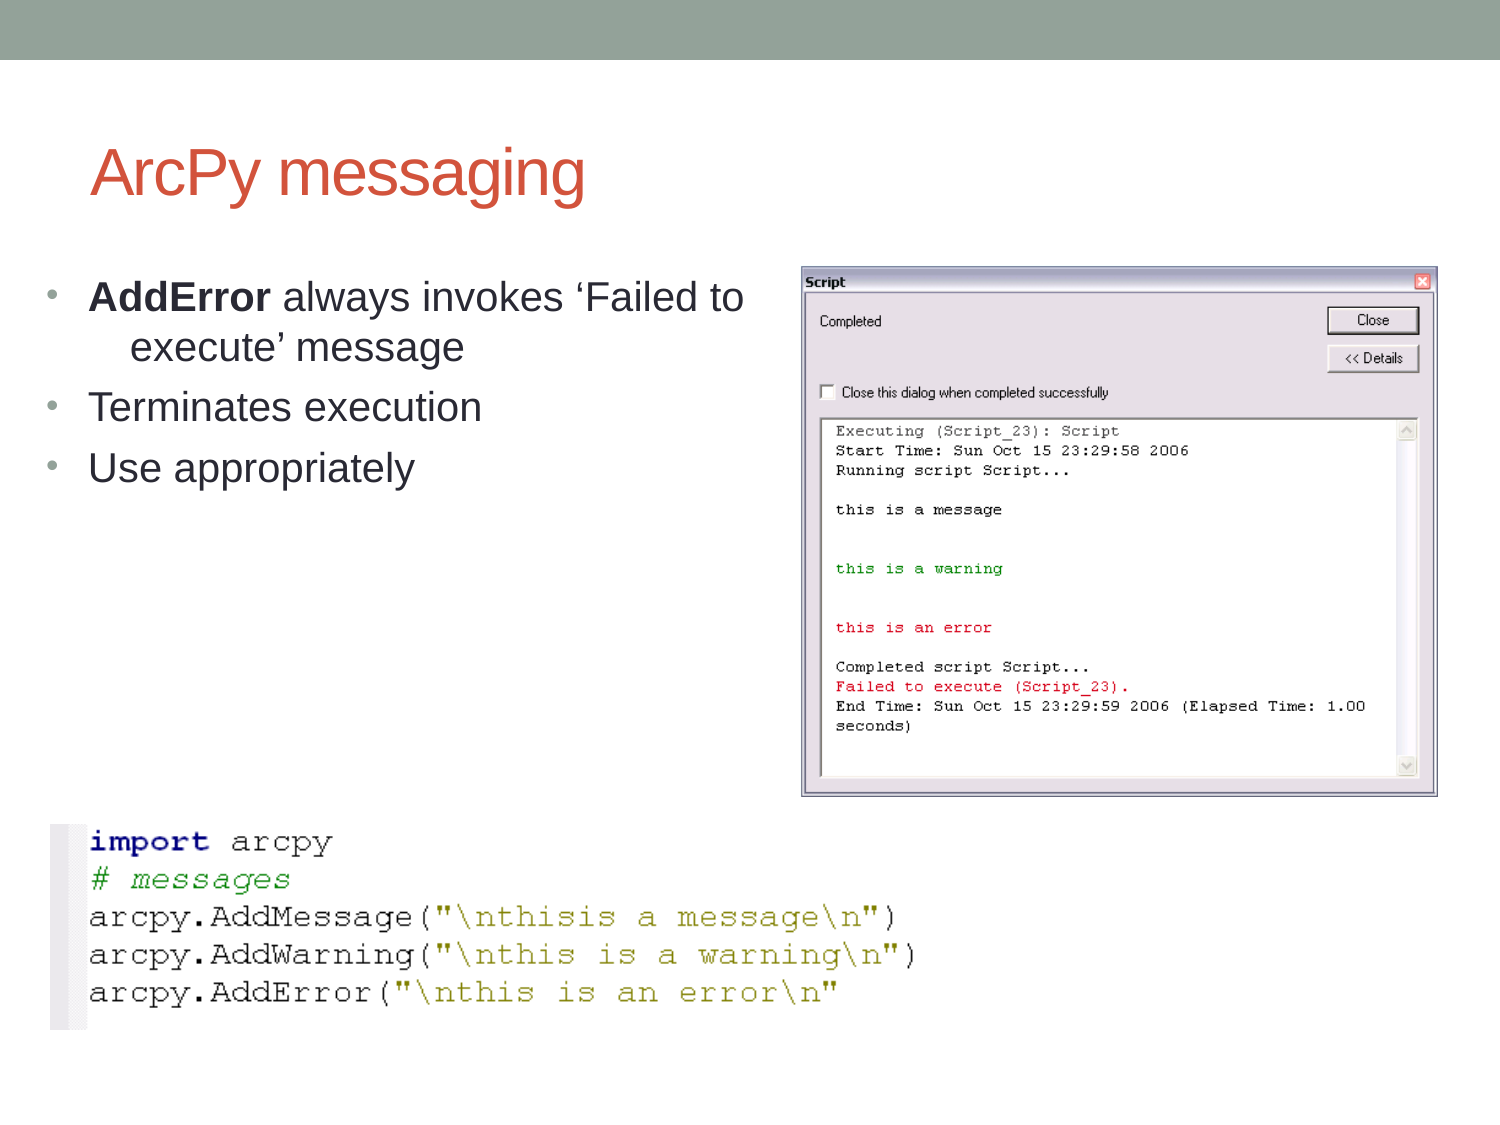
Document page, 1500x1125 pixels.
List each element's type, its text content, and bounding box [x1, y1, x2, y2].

list AddError always invokes ‘Failed to execute’ message Terminates execution Use appropriately [24, 261, 775, 862]
picture [800, 265, 1438, 797]
text_box [187, 262, 218, 349]
picture [50, 825, 933, 1030]
title ArcPy messaging [75, 87, 1426, 251]
